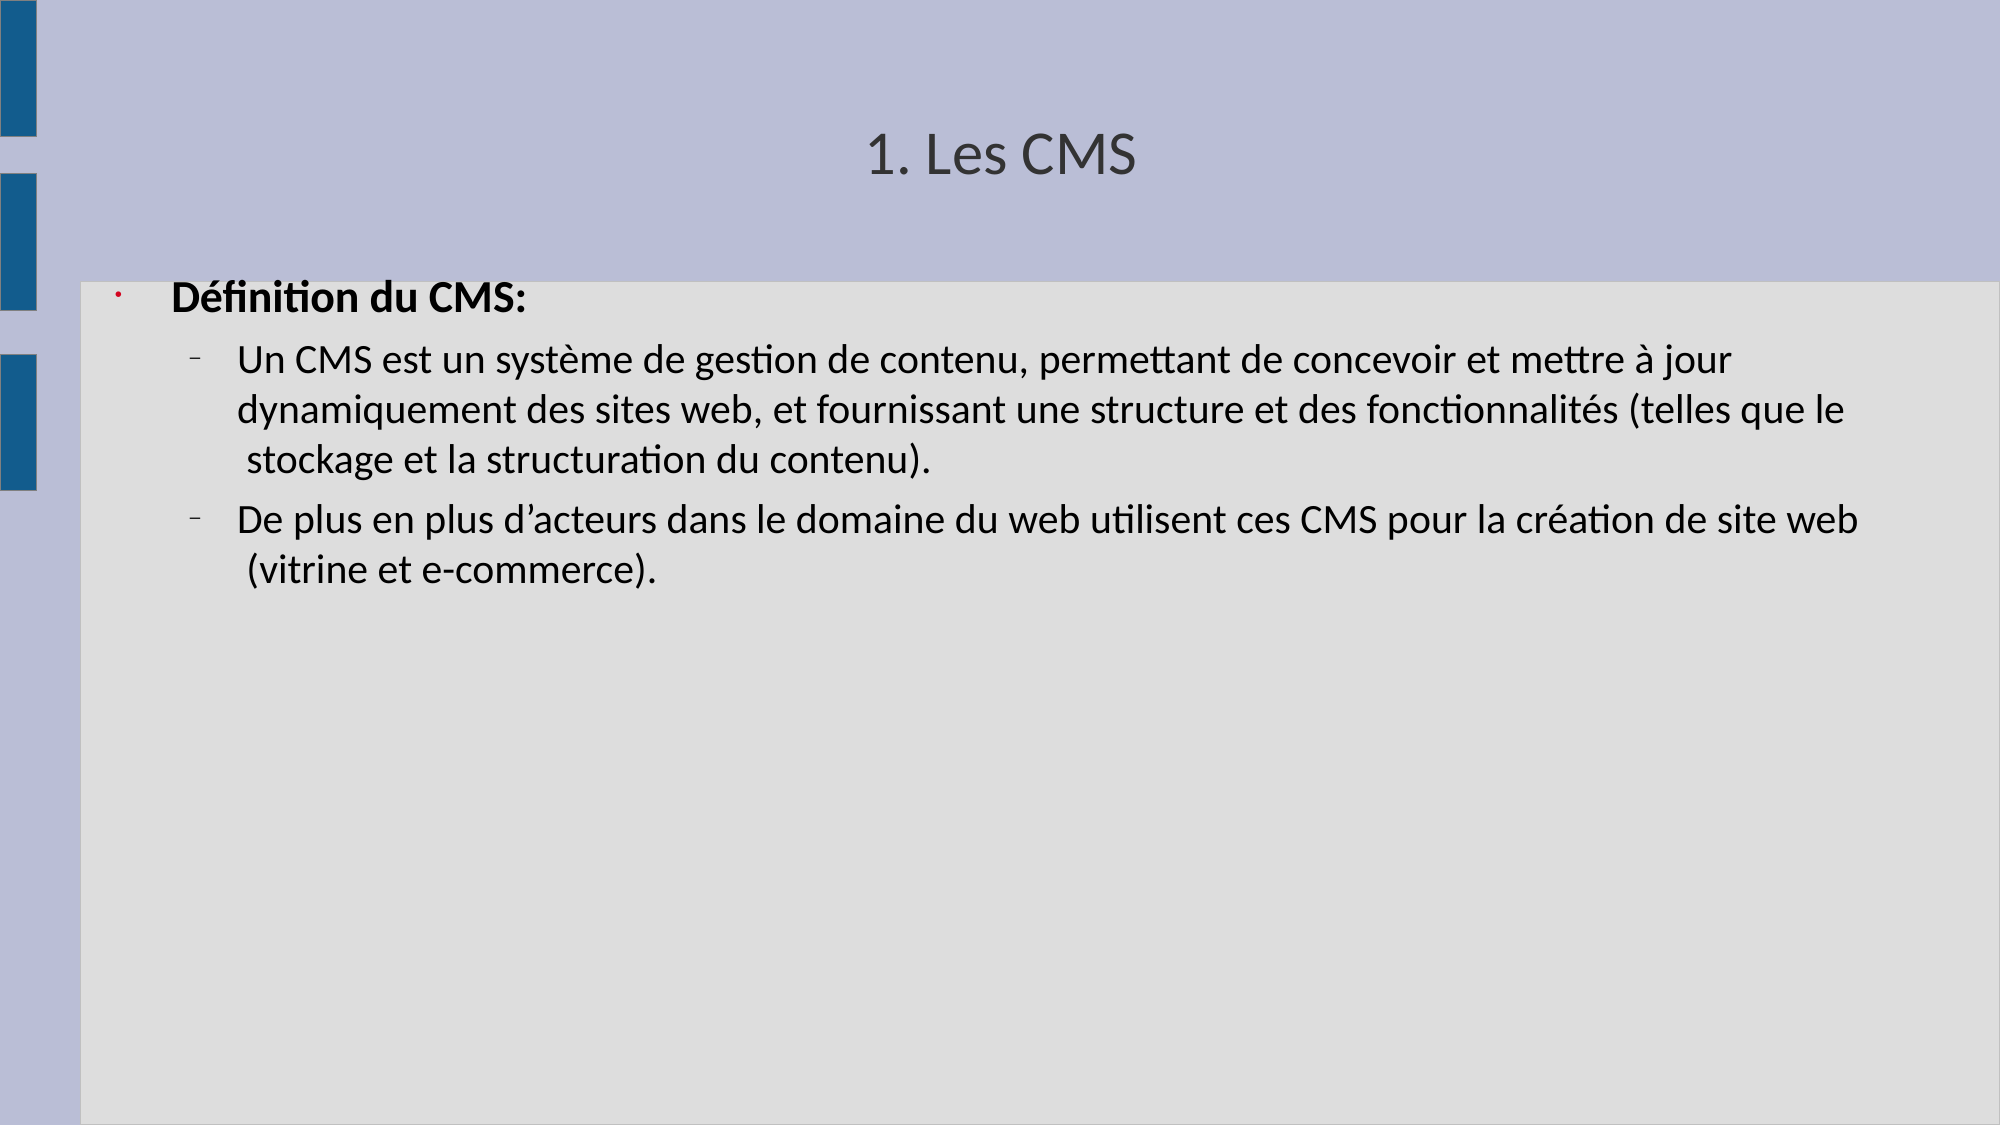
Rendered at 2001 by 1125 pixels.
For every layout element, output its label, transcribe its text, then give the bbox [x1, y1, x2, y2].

text_box Définition du CMS: Un CMS est un système de gestion de contenu, permettant de concevoir et mettre à jour dynamiquement des sites web, et fournissant une structure et des fonctionnalités (telles que le stockage et la structuration du contenu). De plus en plus d’acteurs dans le domaine du web utilisent ces CMS pour la création de site web (vitrine et e-commerce). [112, 254, 1861, 593]
title 1. Les CMS [859, 109, 1141, 254]
